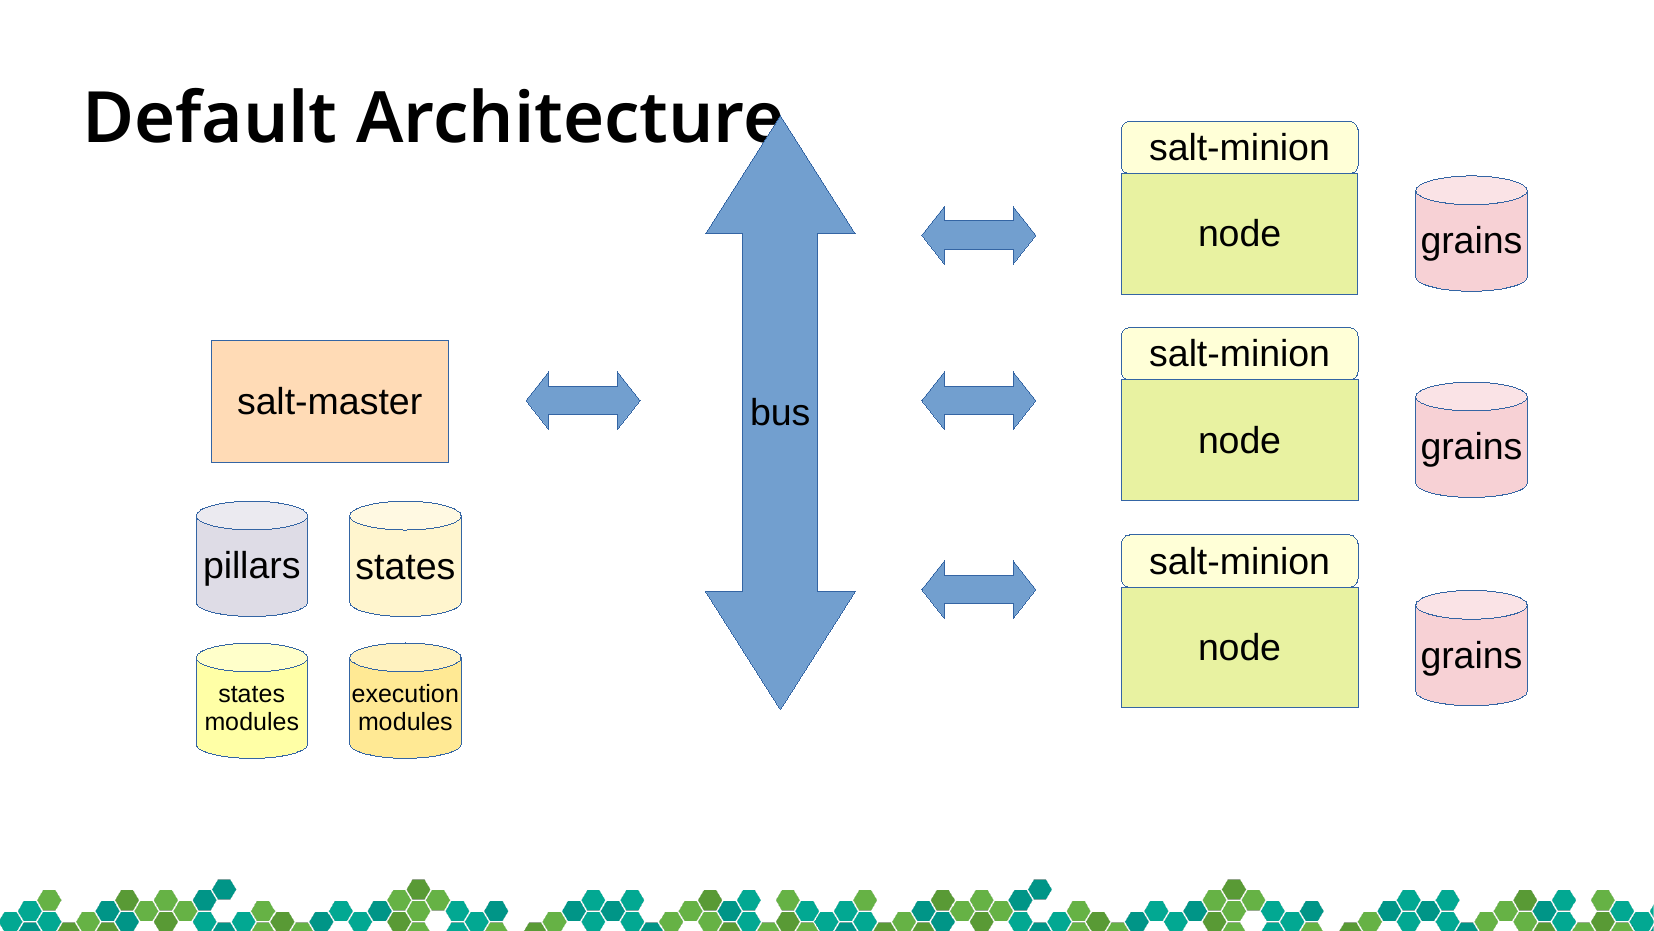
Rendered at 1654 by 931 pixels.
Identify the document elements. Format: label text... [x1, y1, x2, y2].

text_box execution modules [349, 658, 462, 759]
title Default Architecture [82, 37, 1571, 193]
text_box bus [705, 115, 856, 710]
text_box [526, 371, 641, 430]
text_box node [1121, 587, 1359, 708]
text_box grains [1415, 398, 1528, 498]
text_box salt-master [211, 340, 449, 463]
text_box [921, 206, 1036, 265]
text_box [921, 560, 1036, 619]
text_box pillars [196, 518, 308, 617]
text_box grains [1415, 606, 1528, 706]
text_box salt-minion [1121, 327, 1359, 380]
text_box salt-minion [1121, 534, 1359, 588]
text_box node [1121, 173, 1358, 295]
text_box states modules [196, 660, 308, 759]
picture [0, 871, 1654, 931]
text_box [921, 371, 1036, 430]
text_box node [1121, 379, 1359, 501]
text_box grains [1415, 191, 1528, 292]
text_box salt-minion [1121, 121, 1359, 174]
text_box states [349, 517, 462, 617]
